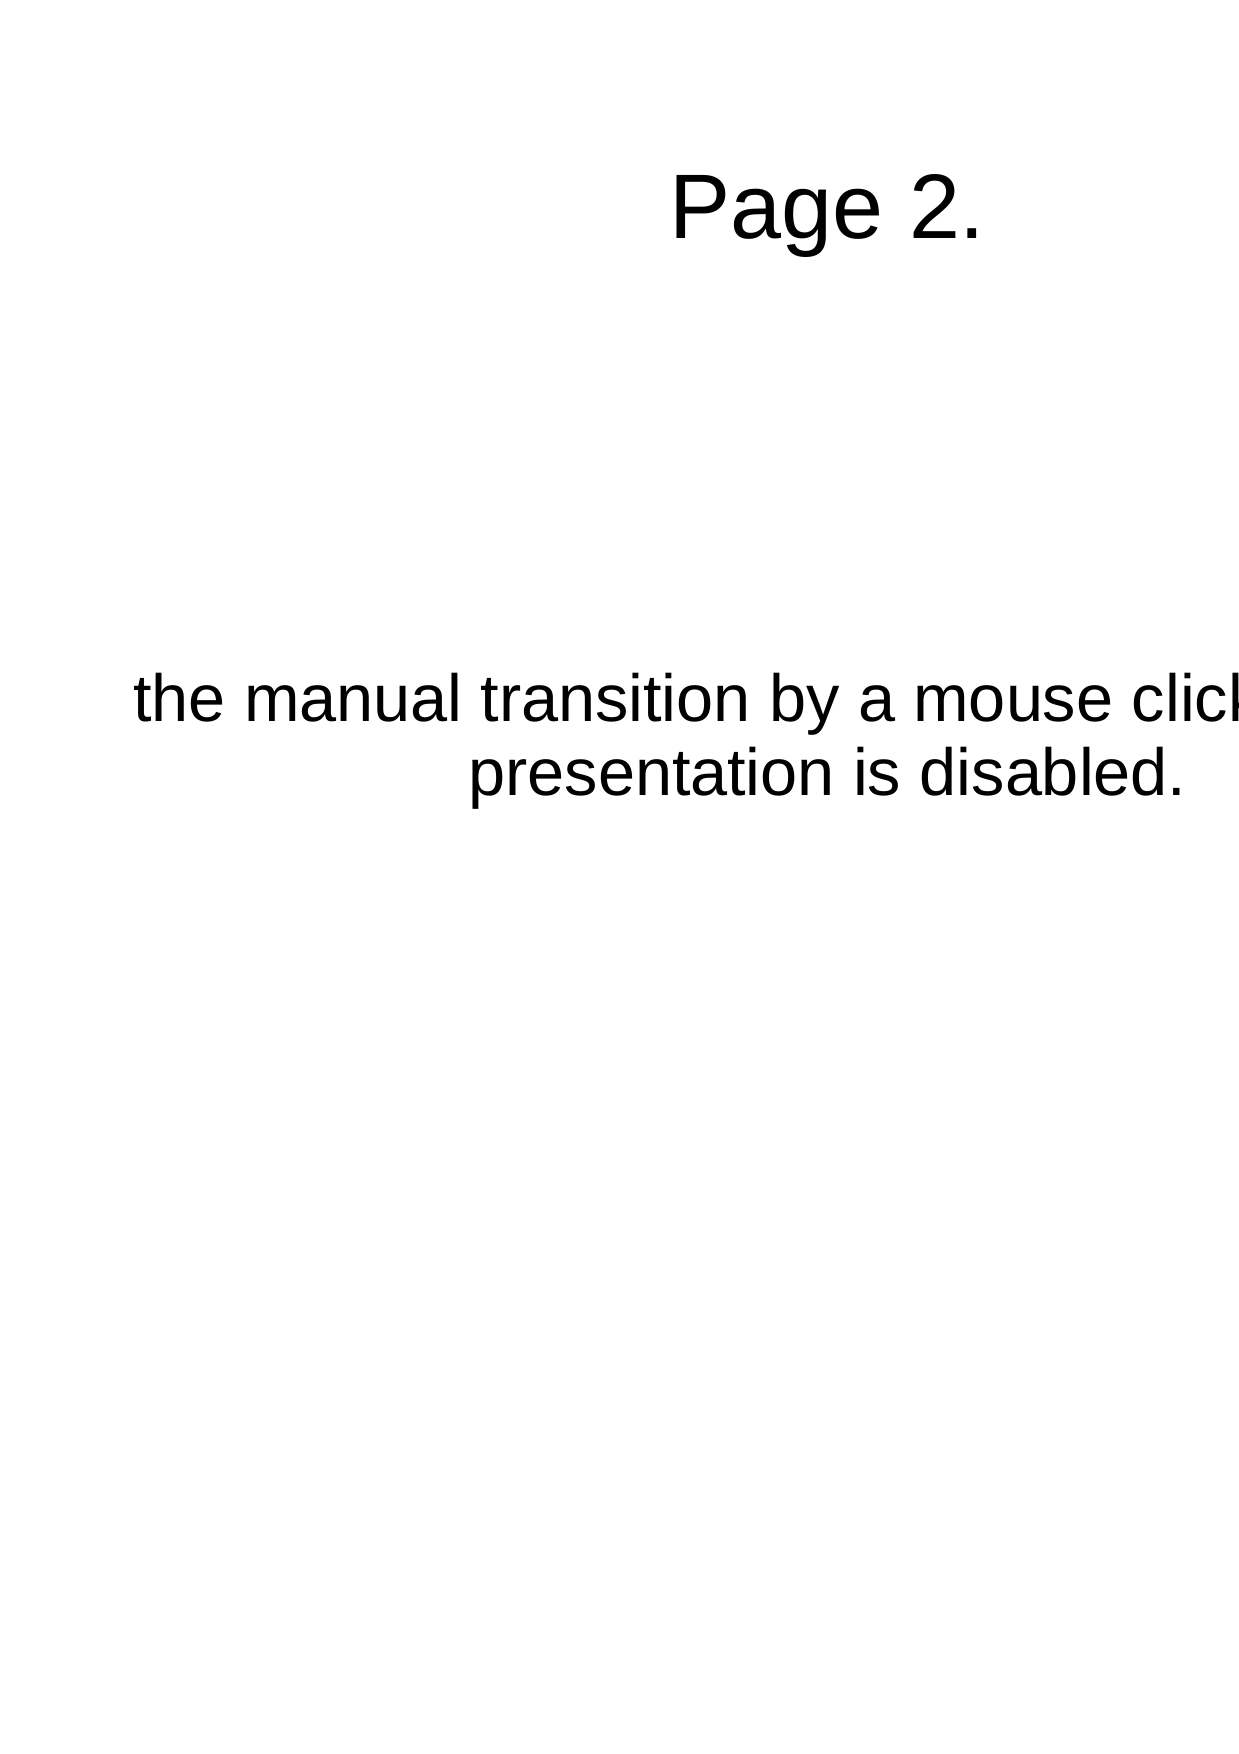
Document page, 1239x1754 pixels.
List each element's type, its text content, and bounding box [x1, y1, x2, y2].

title Page 2. [121, 102, 1239, 311]
subtitle the manual transition by a mouse click during a presentation is disabled. [121, 344, 1239, 1127]
